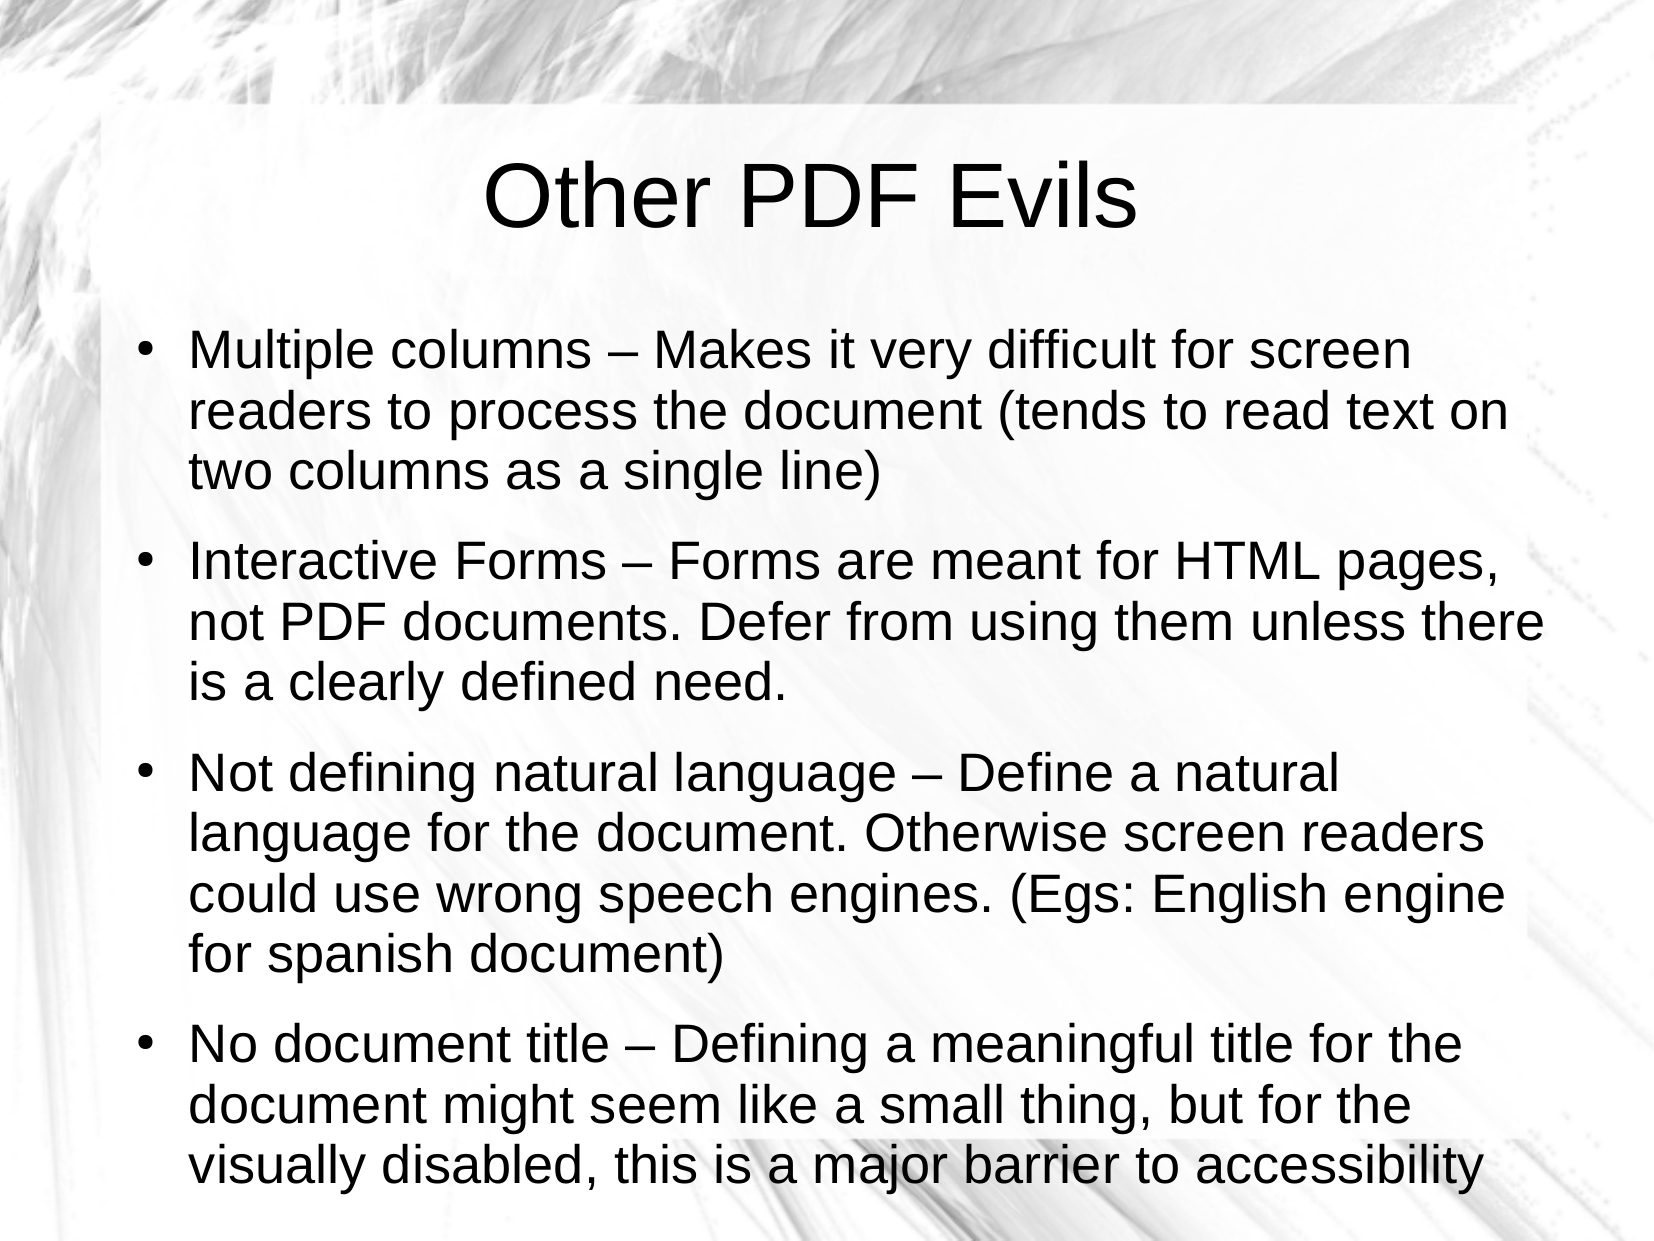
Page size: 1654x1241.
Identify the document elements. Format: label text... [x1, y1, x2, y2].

picture [0, 0, 1654, 1241]
list Multiple columns – Makes it very difficult for screen readers to process the document (tends to read text on two columns as a single line) Interactive Forms – Forms are meant for HTML pages, not PDF documents. Defer from using them unless there is a clearly defined need. Not defining natural language – Define a natural language for the document. Otherwise screen readers could use wrong speech engines. (Egs: English engine for spanish document) No document title – Defining a meaningful title for the document might seem like a small thing, but for the visually disabled, this is a major barrier to accessibility [118, 319, 1571, 1196]
title Other PDF Evils [118, 119, 1506, 273]
